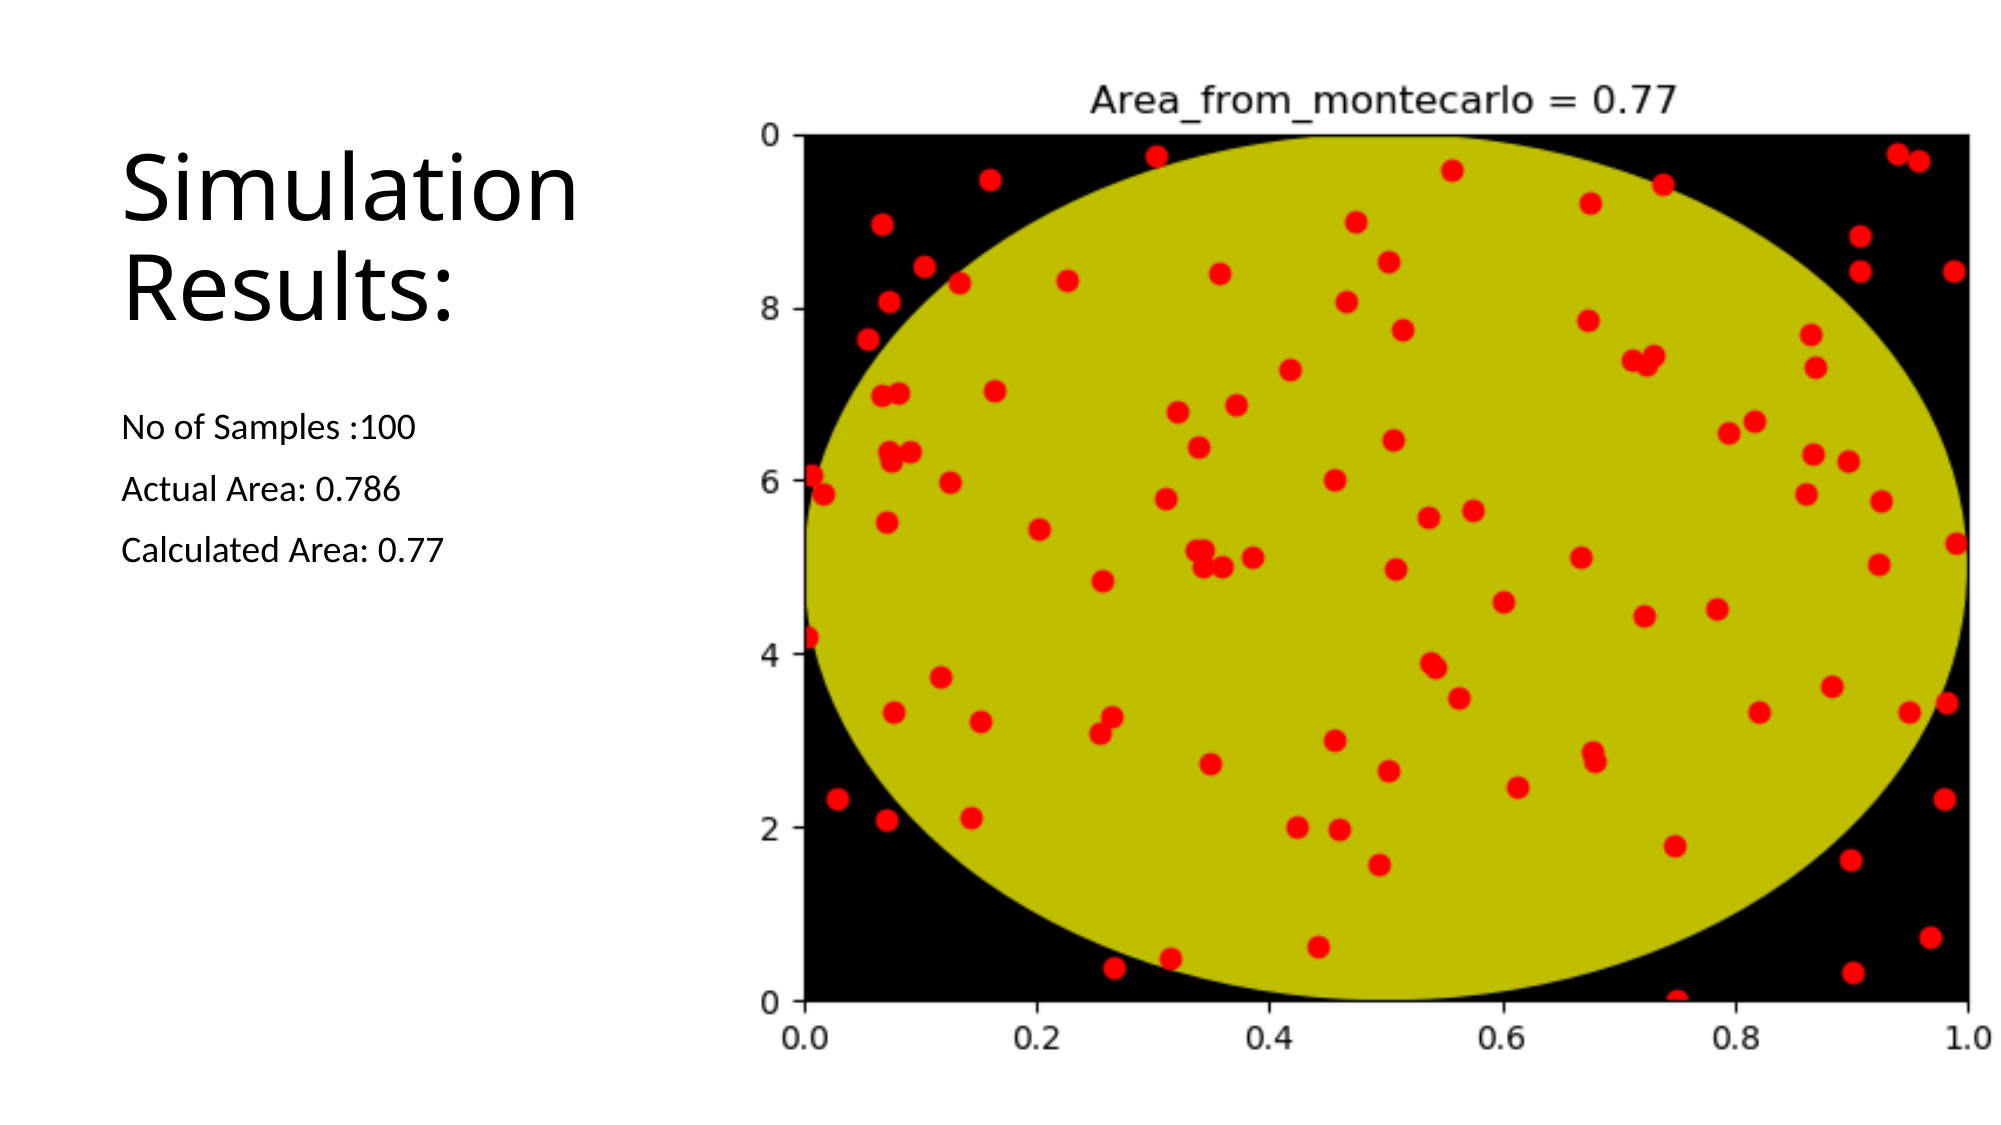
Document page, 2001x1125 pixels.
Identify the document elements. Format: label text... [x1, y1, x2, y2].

list No of Samples :100 Actual Area: 0.786 Calculated Area: 0.77 [106, 399, 706, 1021]
picture [760, 0, 2000, 1125]
title Simulation Results: [106, 103, 706, 379]
